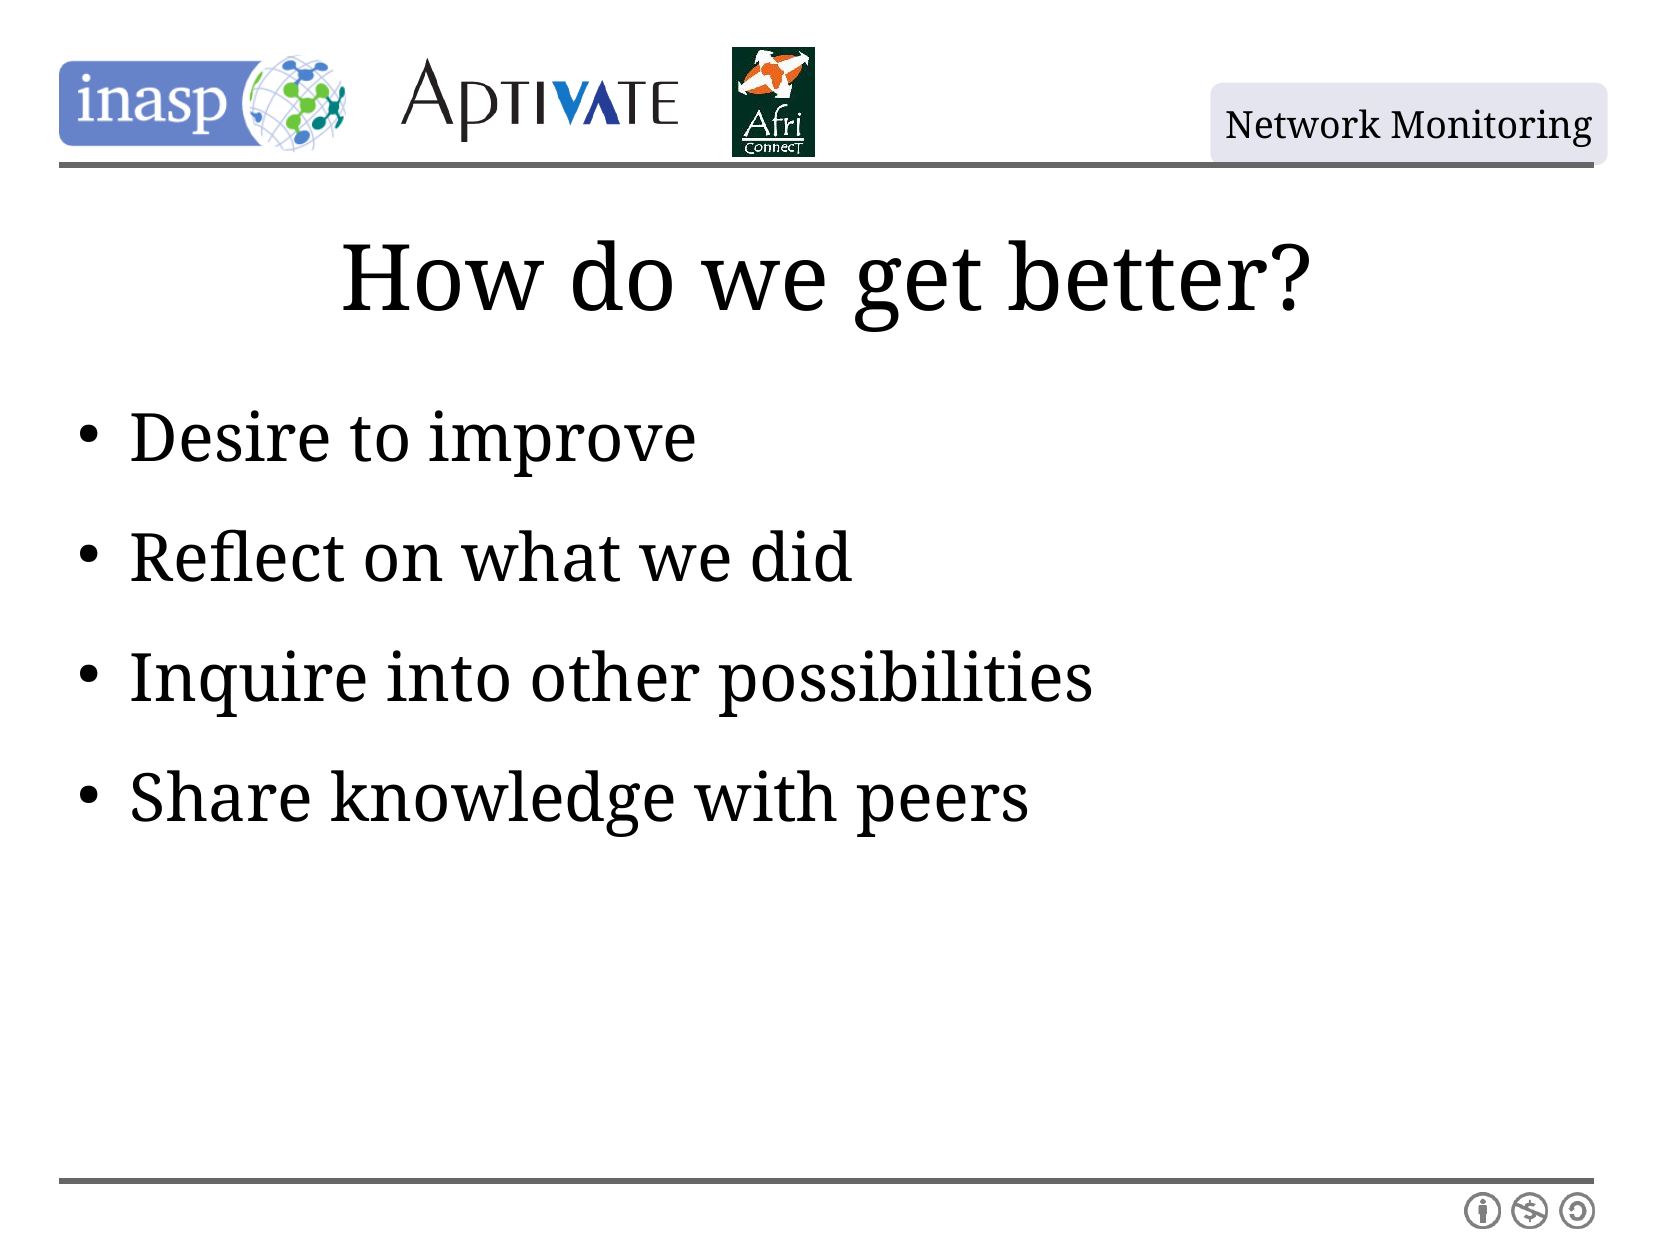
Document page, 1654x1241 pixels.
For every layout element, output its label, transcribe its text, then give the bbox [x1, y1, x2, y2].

picture [732, 47, 815, 157]
picture [59, 47, 355, 160]
list Desire to improve Reflect on what we did Inquire into other possibilities Share knowledge with peers [59, 389, 1595, 1109]
picture [1511, 1192, 1548, 1229]
picture [1464, 1192, 1501, 1229]
title How do we get better? [59, 212, 1595, 343]
picture [1559, 1192, 1595, 1229]
picture [401, 58, 678, 142]
